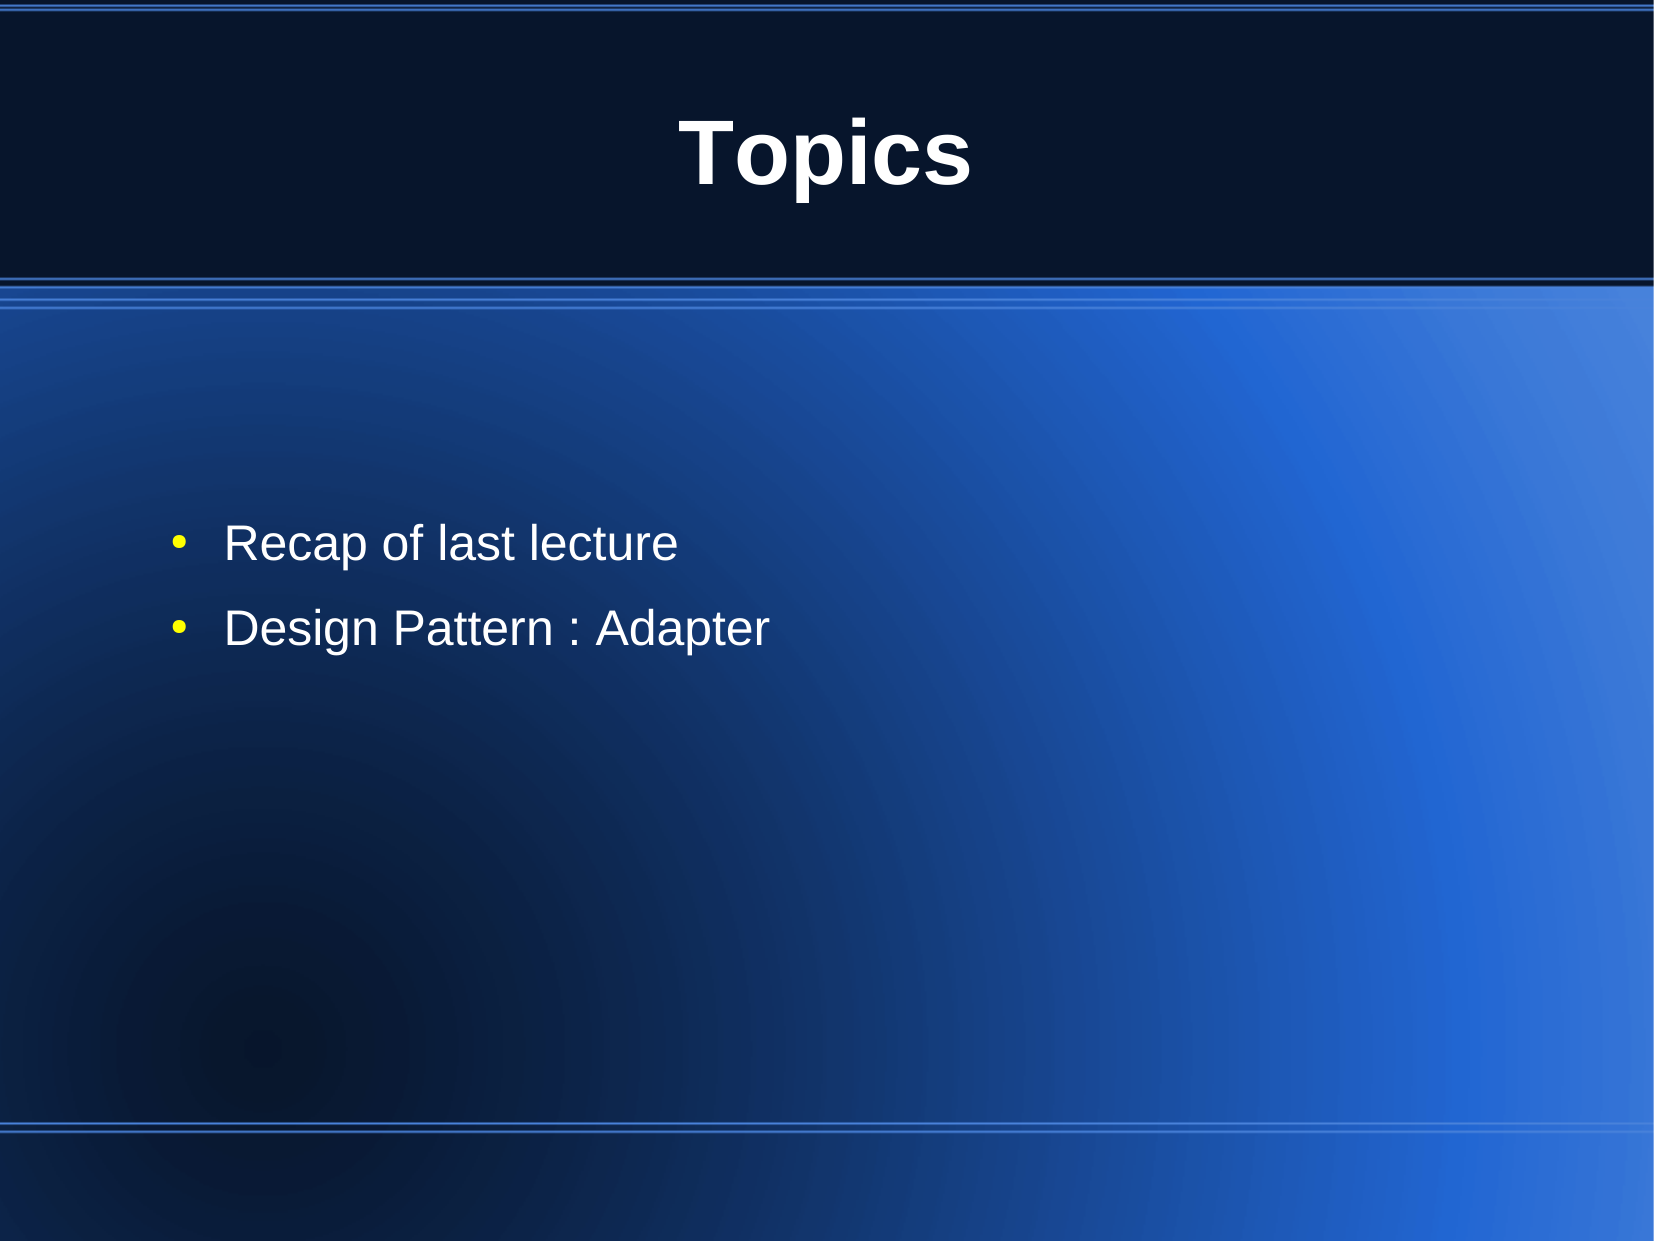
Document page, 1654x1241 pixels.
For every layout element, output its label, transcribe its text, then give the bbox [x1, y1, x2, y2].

title Topics [82, 49, 1571, 257]
list Recap of last lecture Design Pattern : Adapter [152, 344, 1534, 1127]
picture [0, 0, 1654, 1241]
